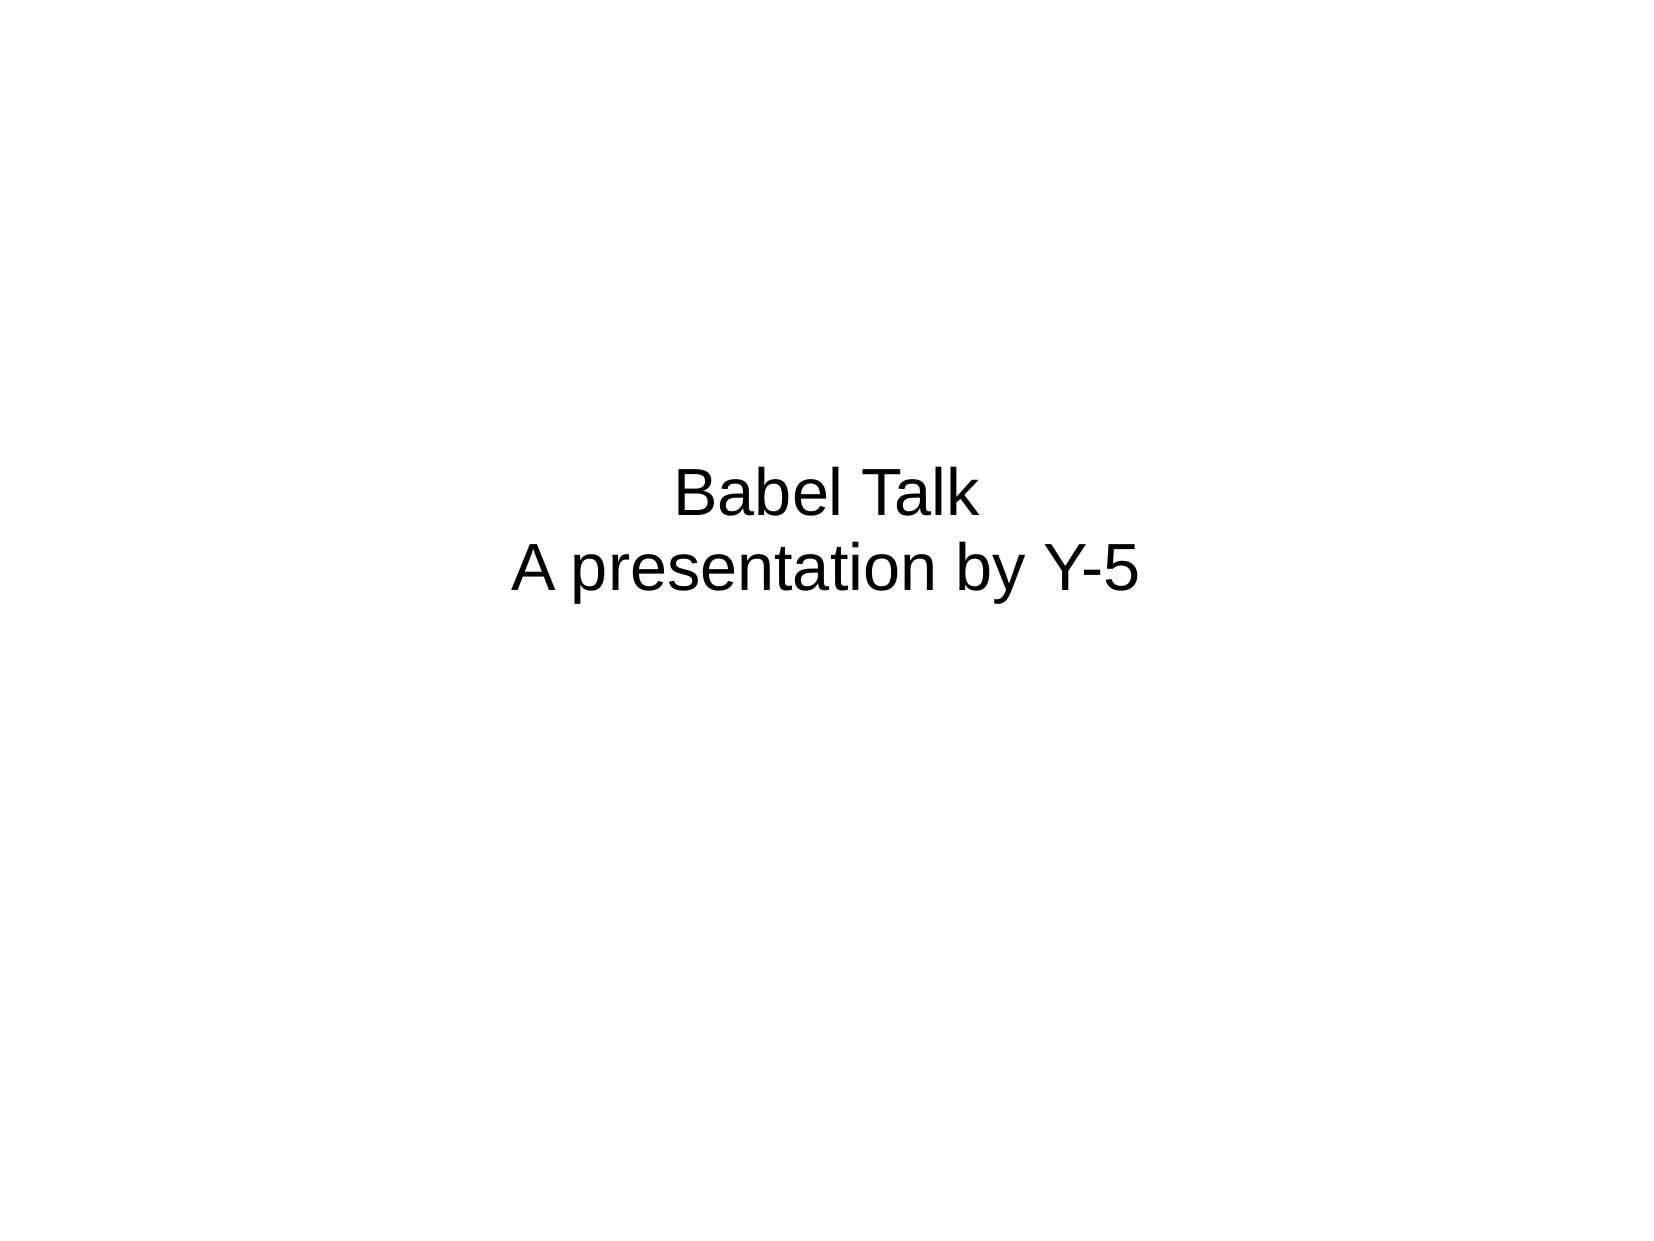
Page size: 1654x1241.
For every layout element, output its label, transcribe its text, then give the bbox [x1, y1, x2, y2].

subtitle Babel Talk A presentation by Y-5 [82, 49, 1571, 1010]
